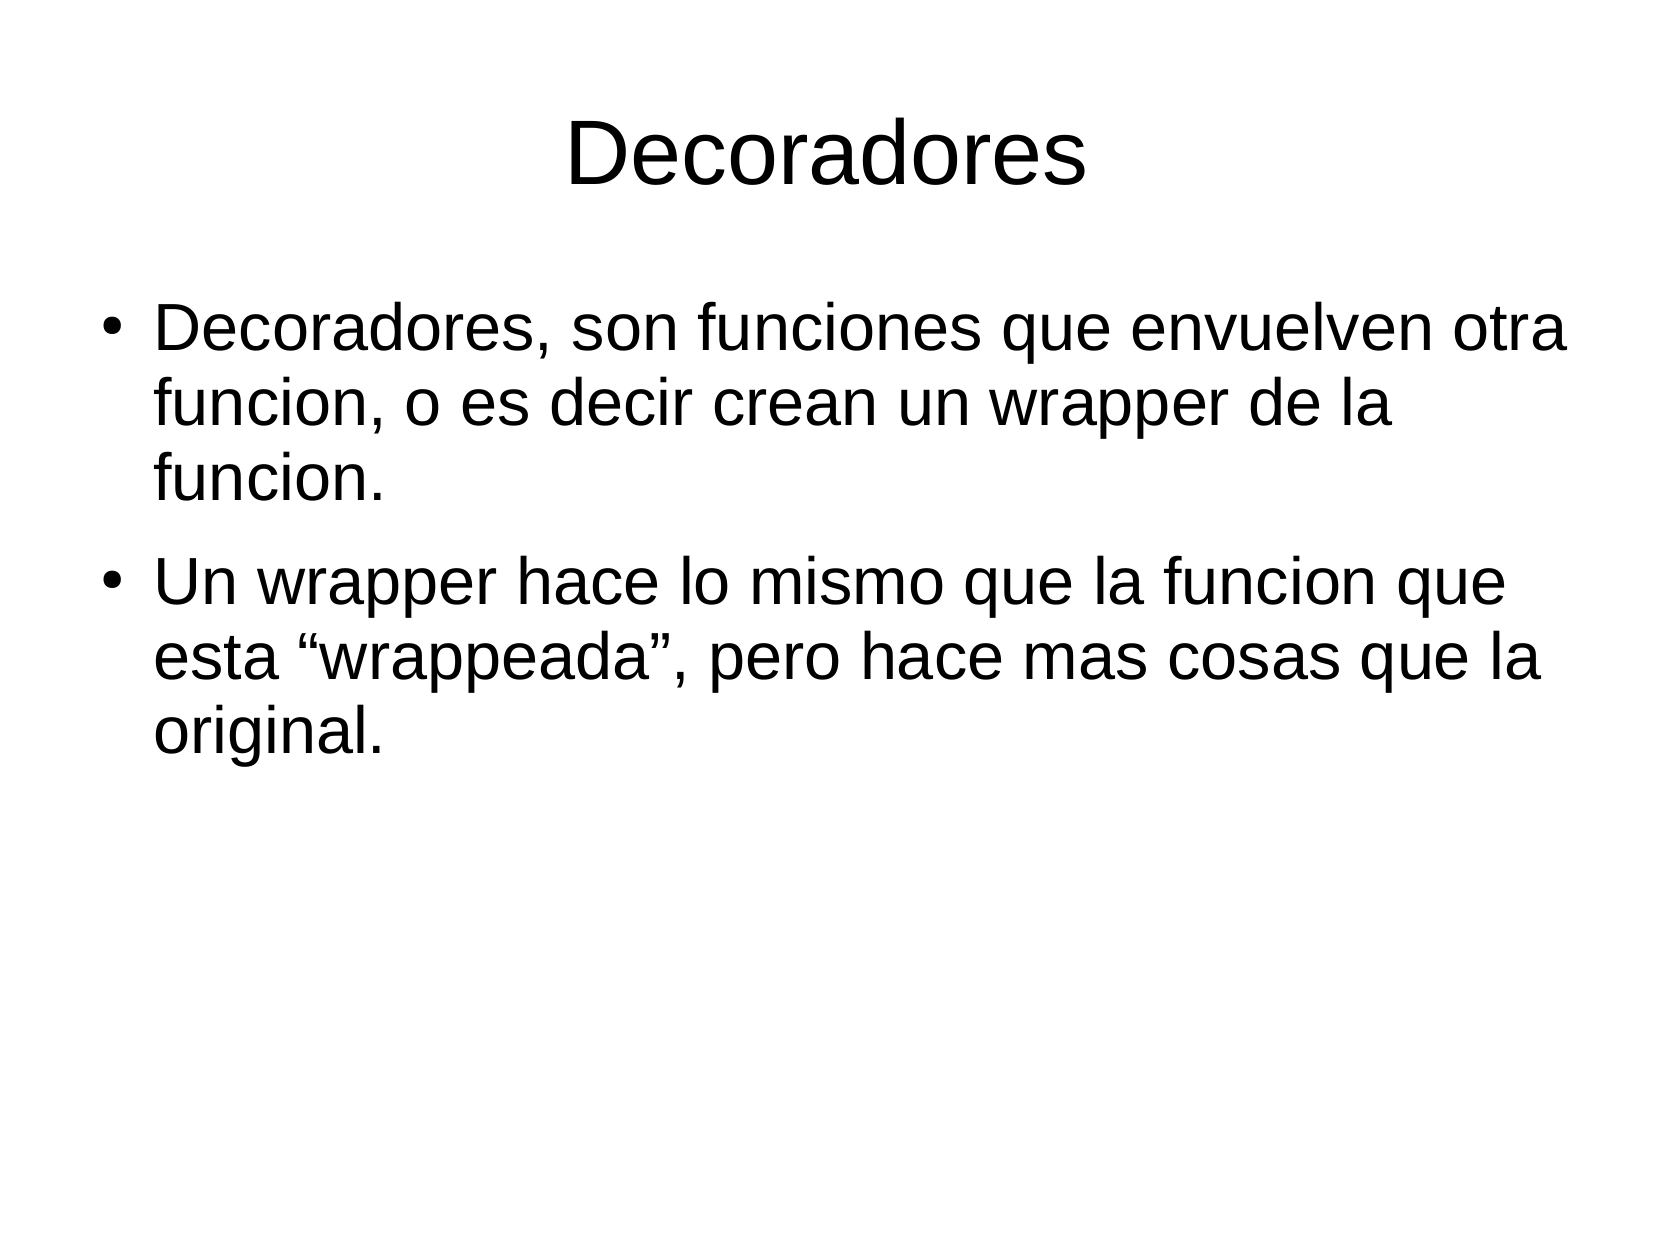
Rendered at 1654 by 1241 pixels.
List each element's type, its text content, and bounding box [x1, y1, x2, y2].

title Decoradores [82, 49, 1571, 257]
list Decoradores, son funciones que envuelven otra funcion, o es decir crean un wrapper de la funcion. Un wrapper hace lo mismo que la funcion que esta “wrappeada”, pero hace mas cosas que la original. [82, 290, 1571, 1010]
